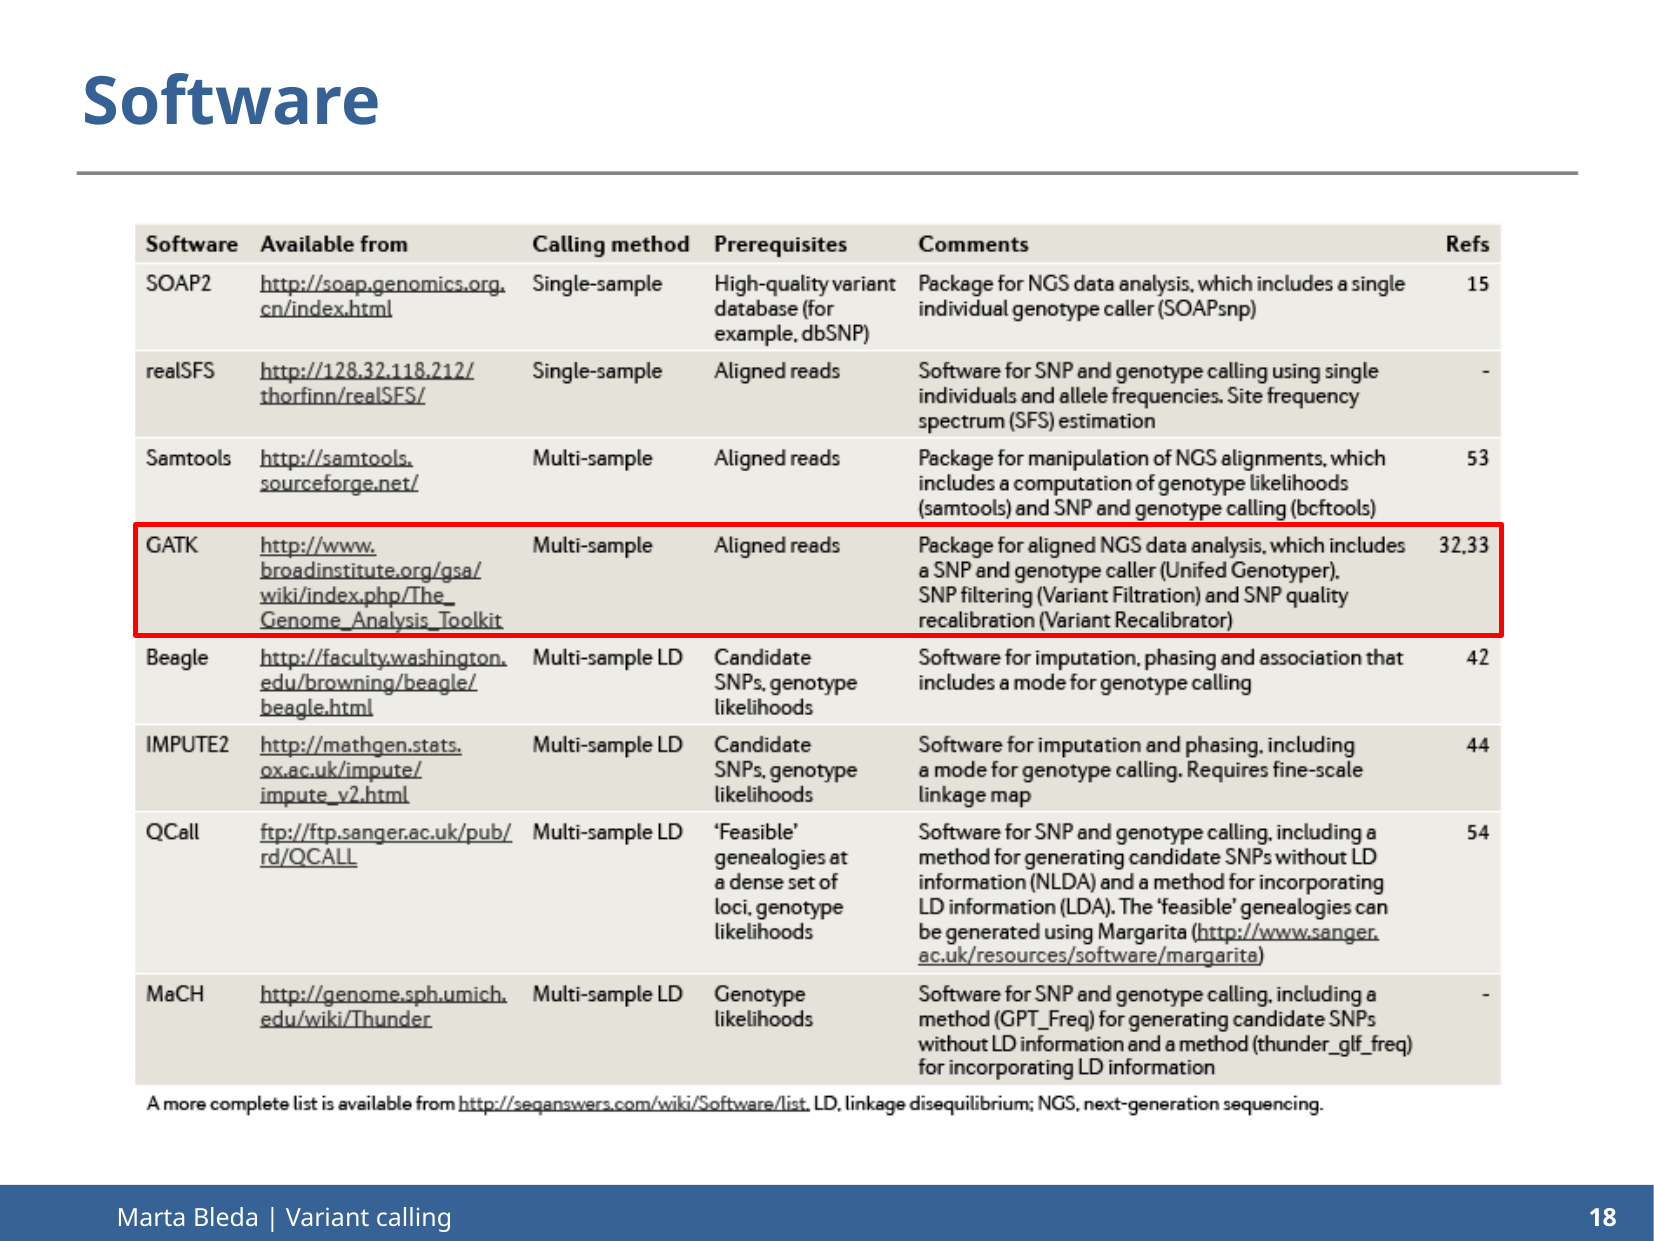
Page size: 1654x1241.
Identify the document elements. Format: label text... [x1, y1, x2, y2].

picture [135, 220, 1519, 1121]
picture [74, 170, 1580, 175]
title Software [82, 49, 1571, 148]
picture [138, 527, 1499, 633]
